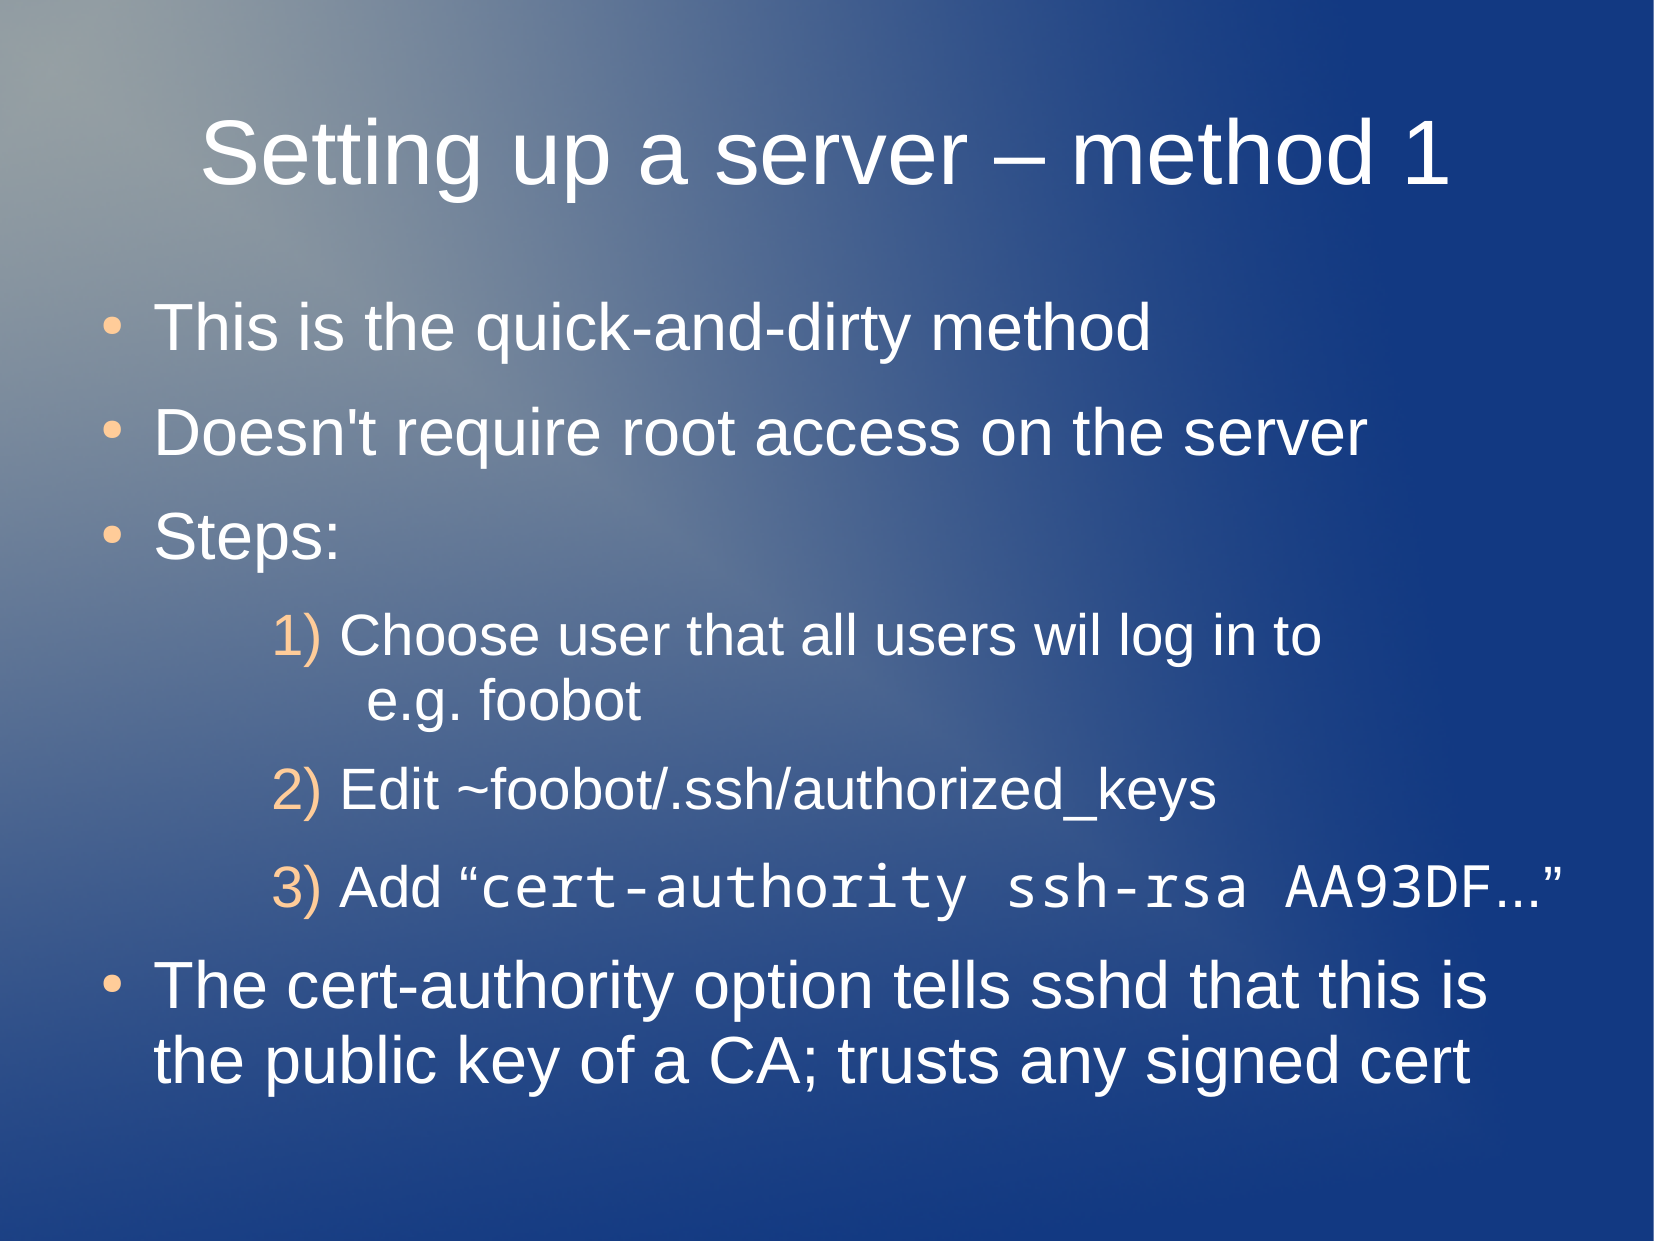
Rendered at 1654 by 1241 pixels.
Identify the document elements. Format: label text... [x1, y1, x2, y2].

picture [0, 0, 1654, 1241]
title Setting up a server – method 1 [82, 56, 1571, 250]
list This is the quick-and-dirty method Doesn't require root access on the server Steps: Choose user that all users wil log in to e.g. foobot Edit ~foobot/.ssh/authorized_keys Add “cert-authority ssh-rsa AA93DF...” The cert-authority option tells sshd that this is the public key of a CA; trusts any signed cert [82, 290, 1571, 1094]
